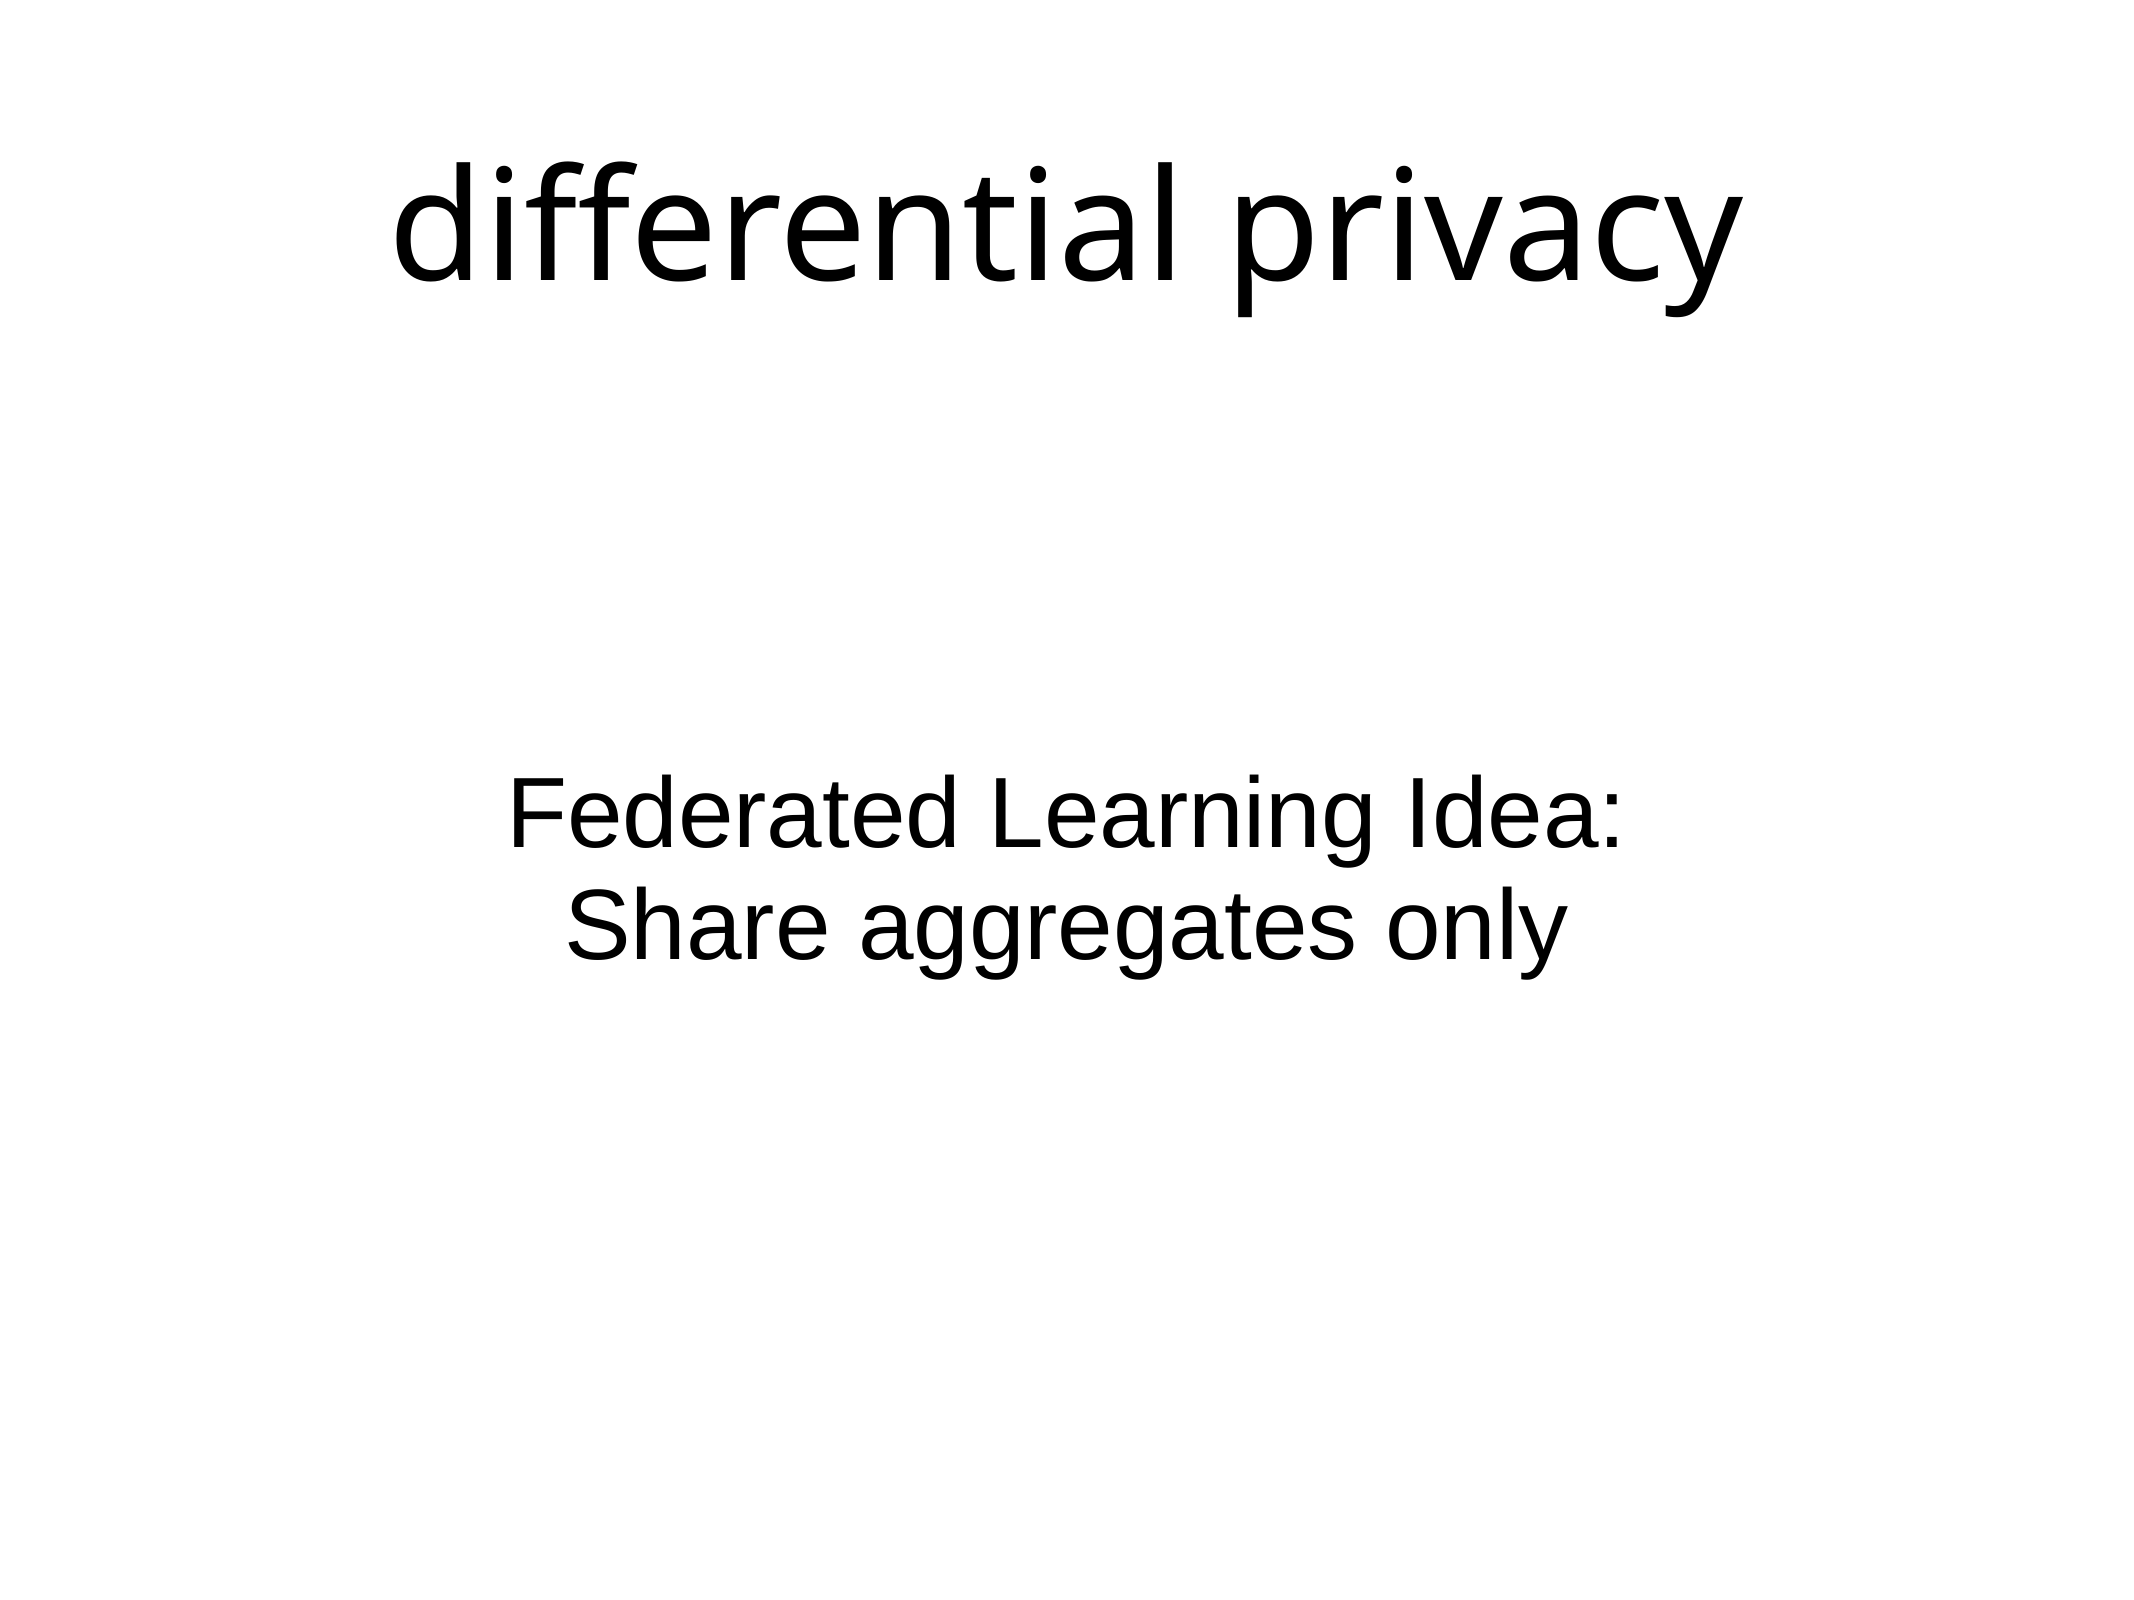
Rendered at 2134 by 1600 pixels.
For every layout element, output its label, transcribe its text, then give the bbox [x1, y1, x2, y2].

title differential privacy [156, 41, 1978, 396]
text_box Federated Learning Idea: Share aggregates only [0, 750, 2134, 1227]
